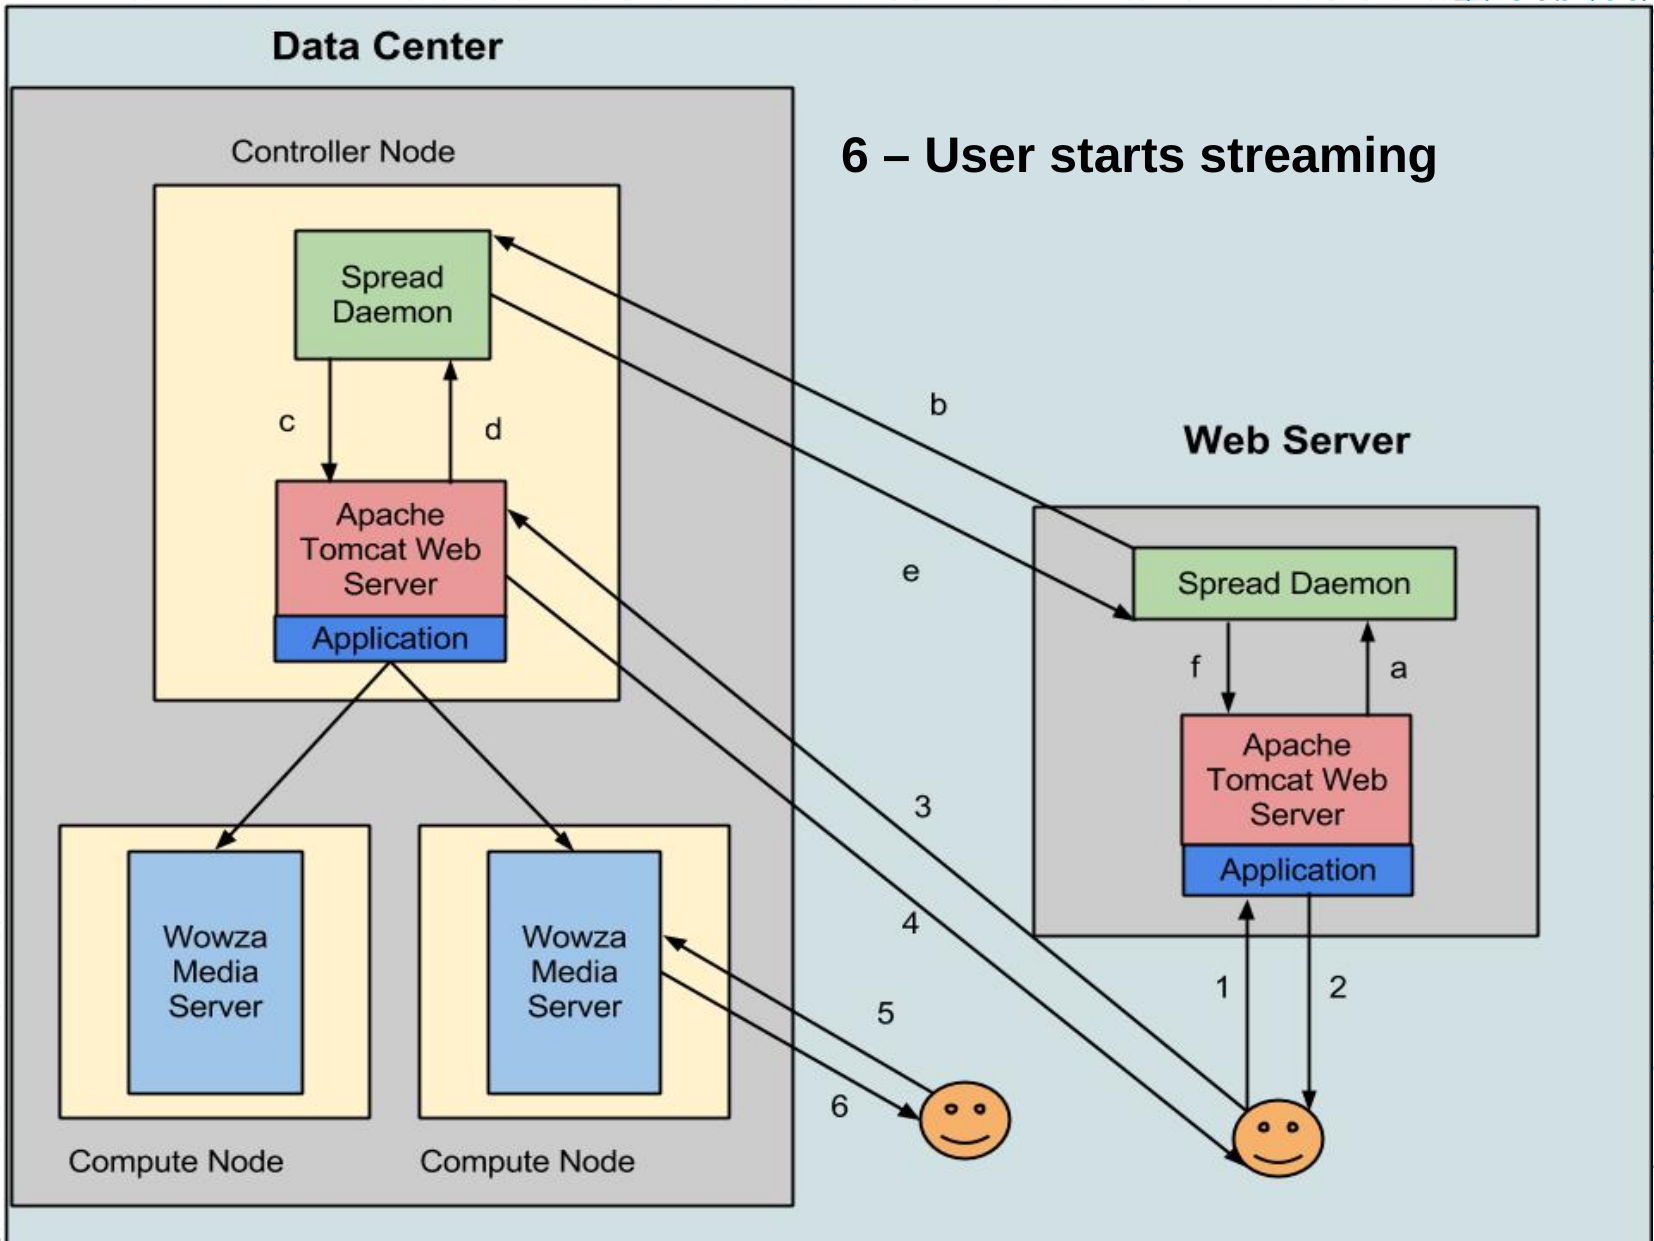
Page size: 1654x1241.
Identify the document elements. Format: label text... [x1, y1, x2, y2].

text_box 6 – User starts streaming [826, 120, 1614, 192]
picture [0, 0, 1654, 1241]
